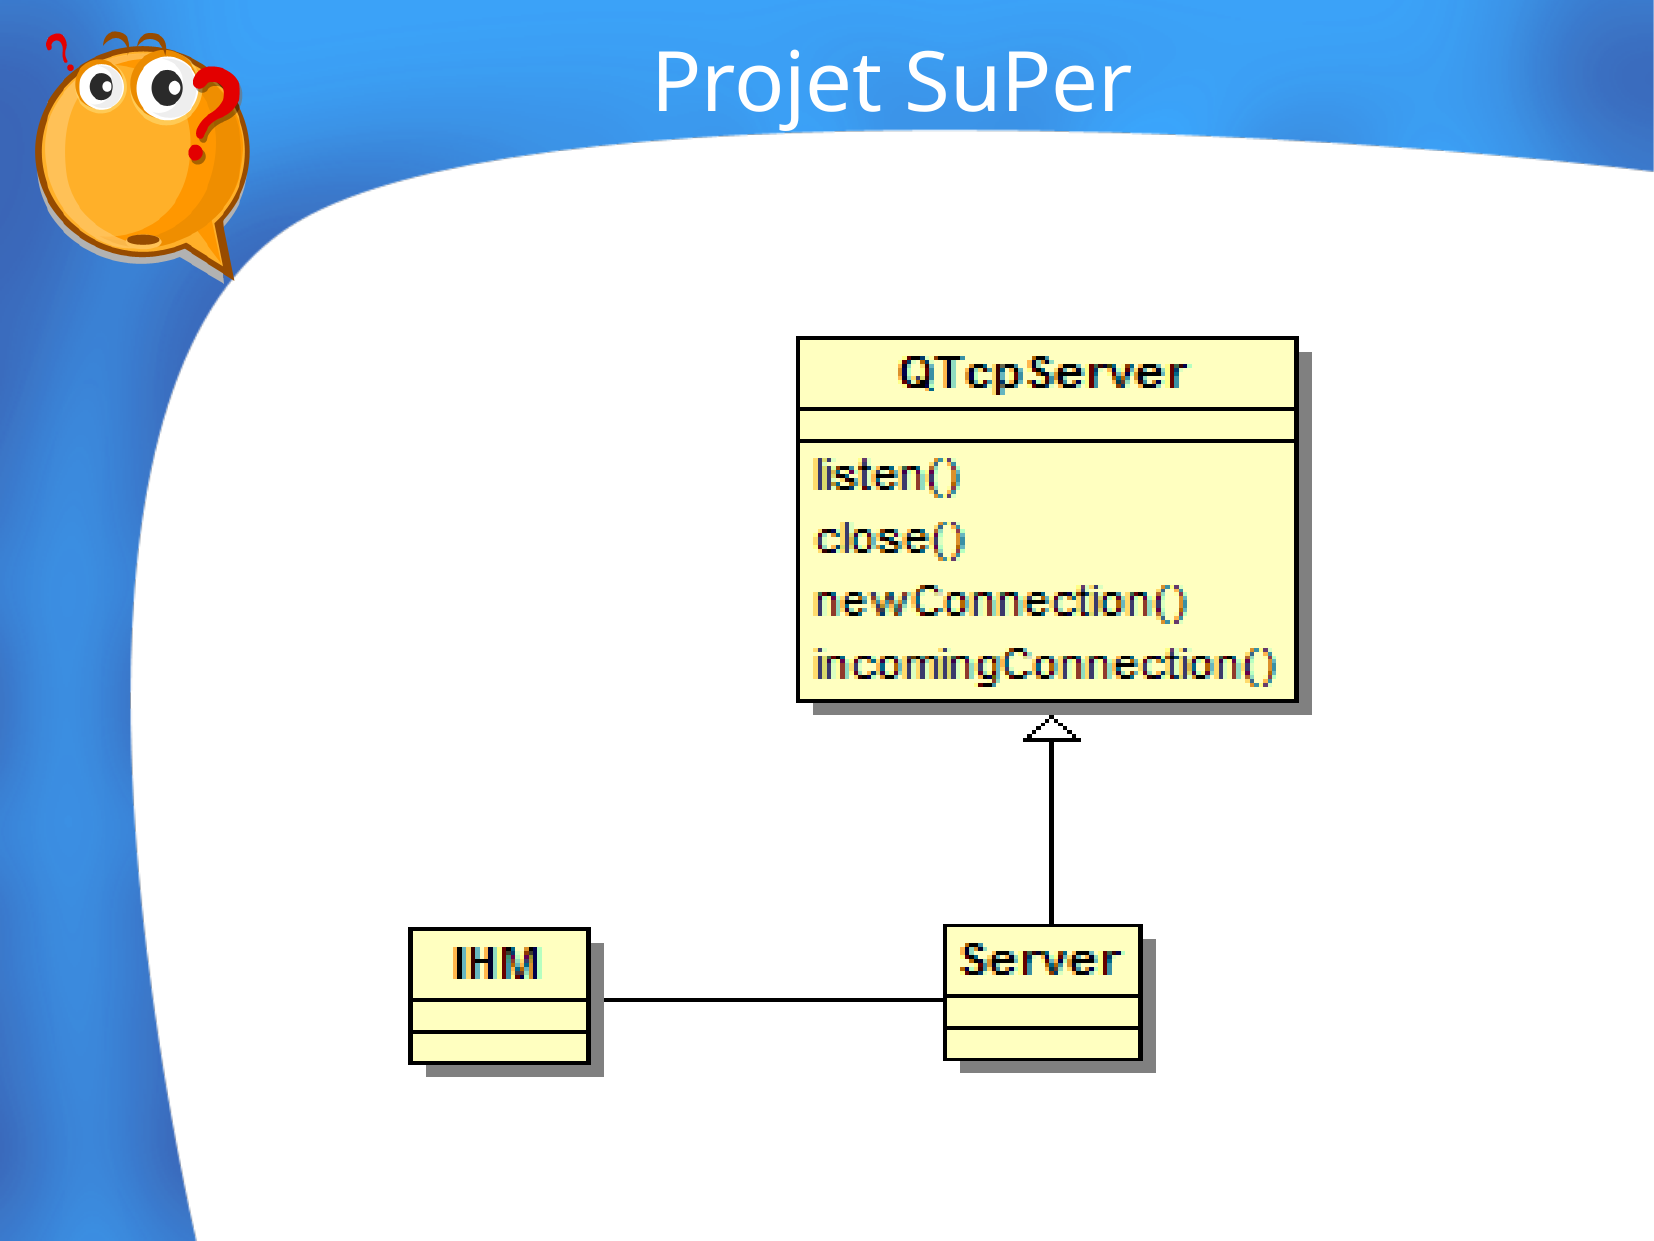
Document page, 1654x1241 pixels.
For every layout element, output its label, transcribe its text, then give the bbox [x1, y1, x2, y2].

picture [0, 0, 1654, 1241]
title Projet SuPer [300, 12, 1486, 148]
list Serveur [315, 171, 1486, 421]
